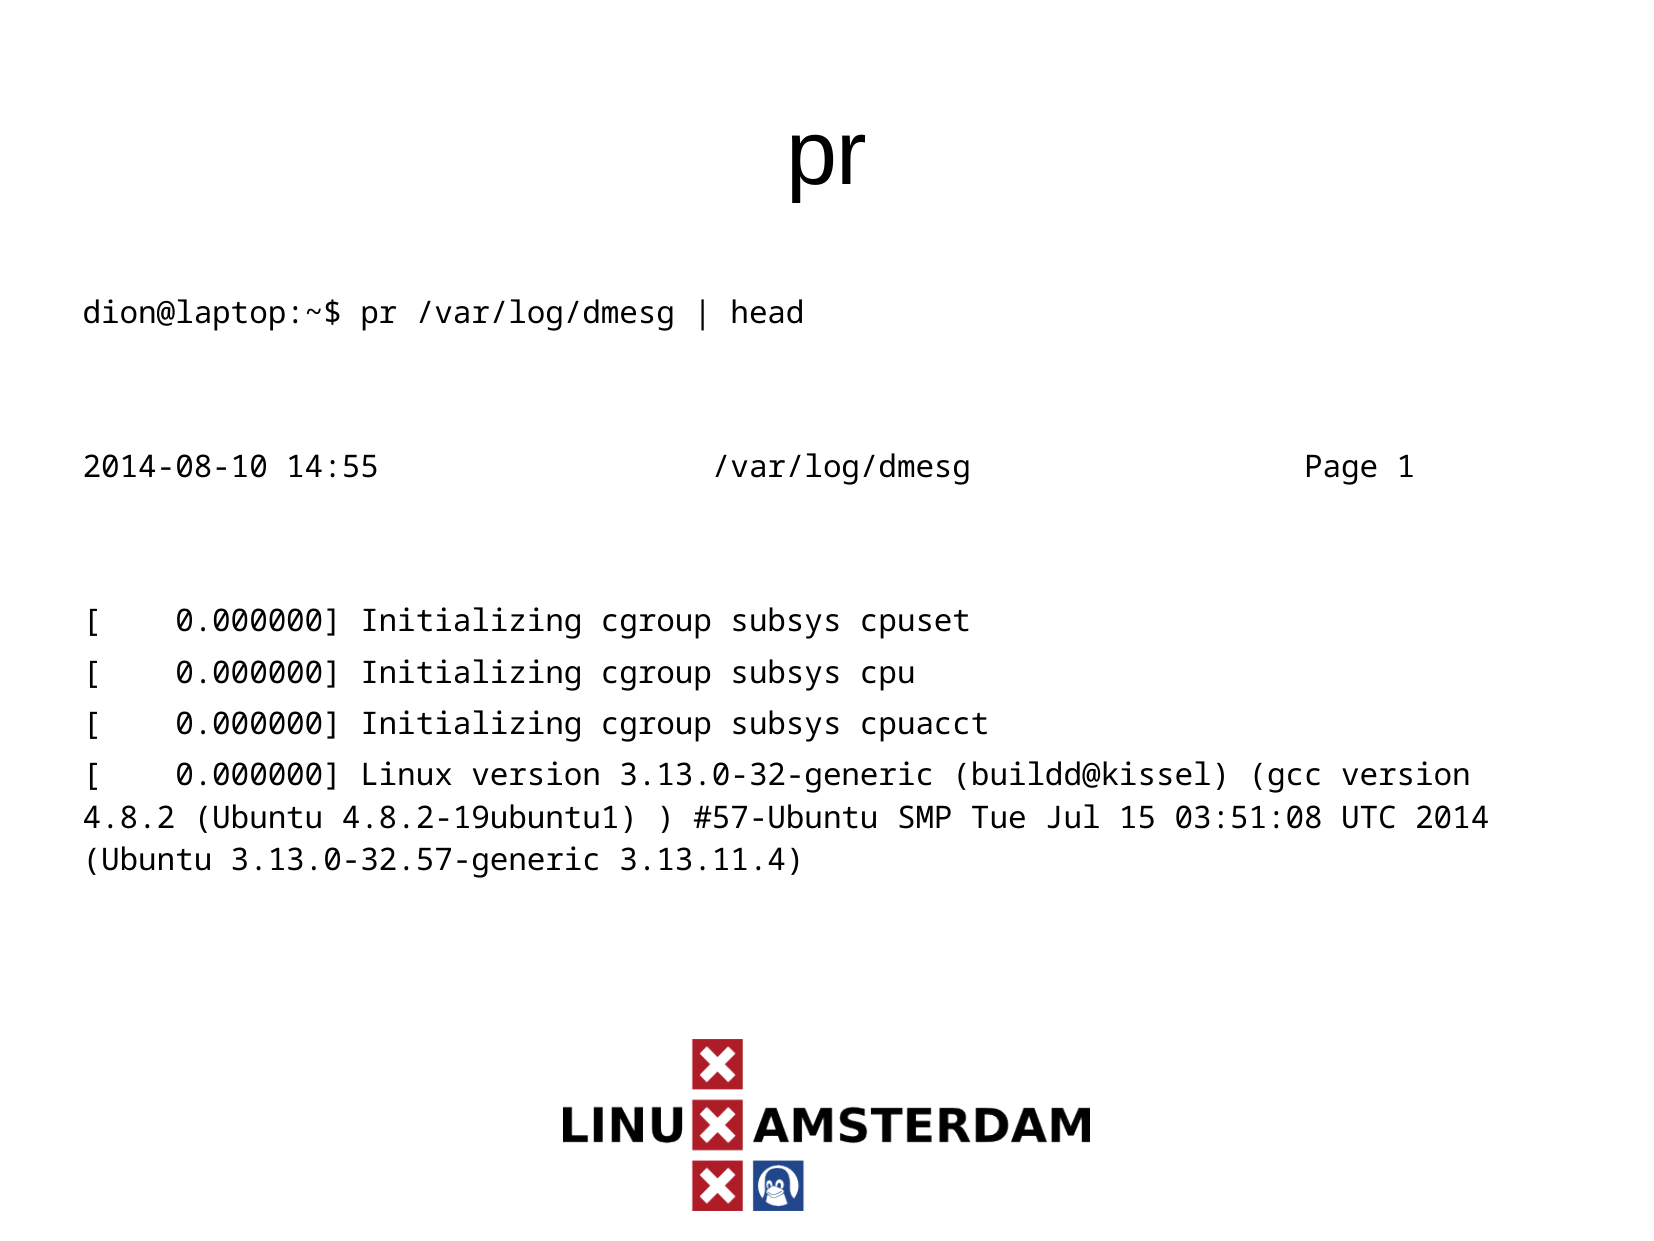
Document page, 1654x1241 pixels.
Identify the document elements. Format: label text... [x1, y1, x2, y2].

list dion@laptop:~$ pr /var/log/dmesg | head 2014-08-10 14:55 /var/log/dmesg Page 1 [ 0.000000] Initializing cgroup subsys cpuset [ 0.000000] Initializing cgroup subsys cpu [ 0.000000] Initializing cgroup subsys cpuacct [ 0.000000] Linux version 3.13.0-32-generic (buildd@kissel) (gcc version 4.8.2 (Ubuntu 4.8.2-19ubuntu1) ) #57-Ubuntu SMP Tue Jul 15 03:51:08 UTC 2014 (Ubuntu 3.13.0-32.57-generic 3.13.11.4) [82, 290, 1571, 1010]
picture [563, 1039, 1090, 1211]
title pr [82, 49, 1571, 257]
